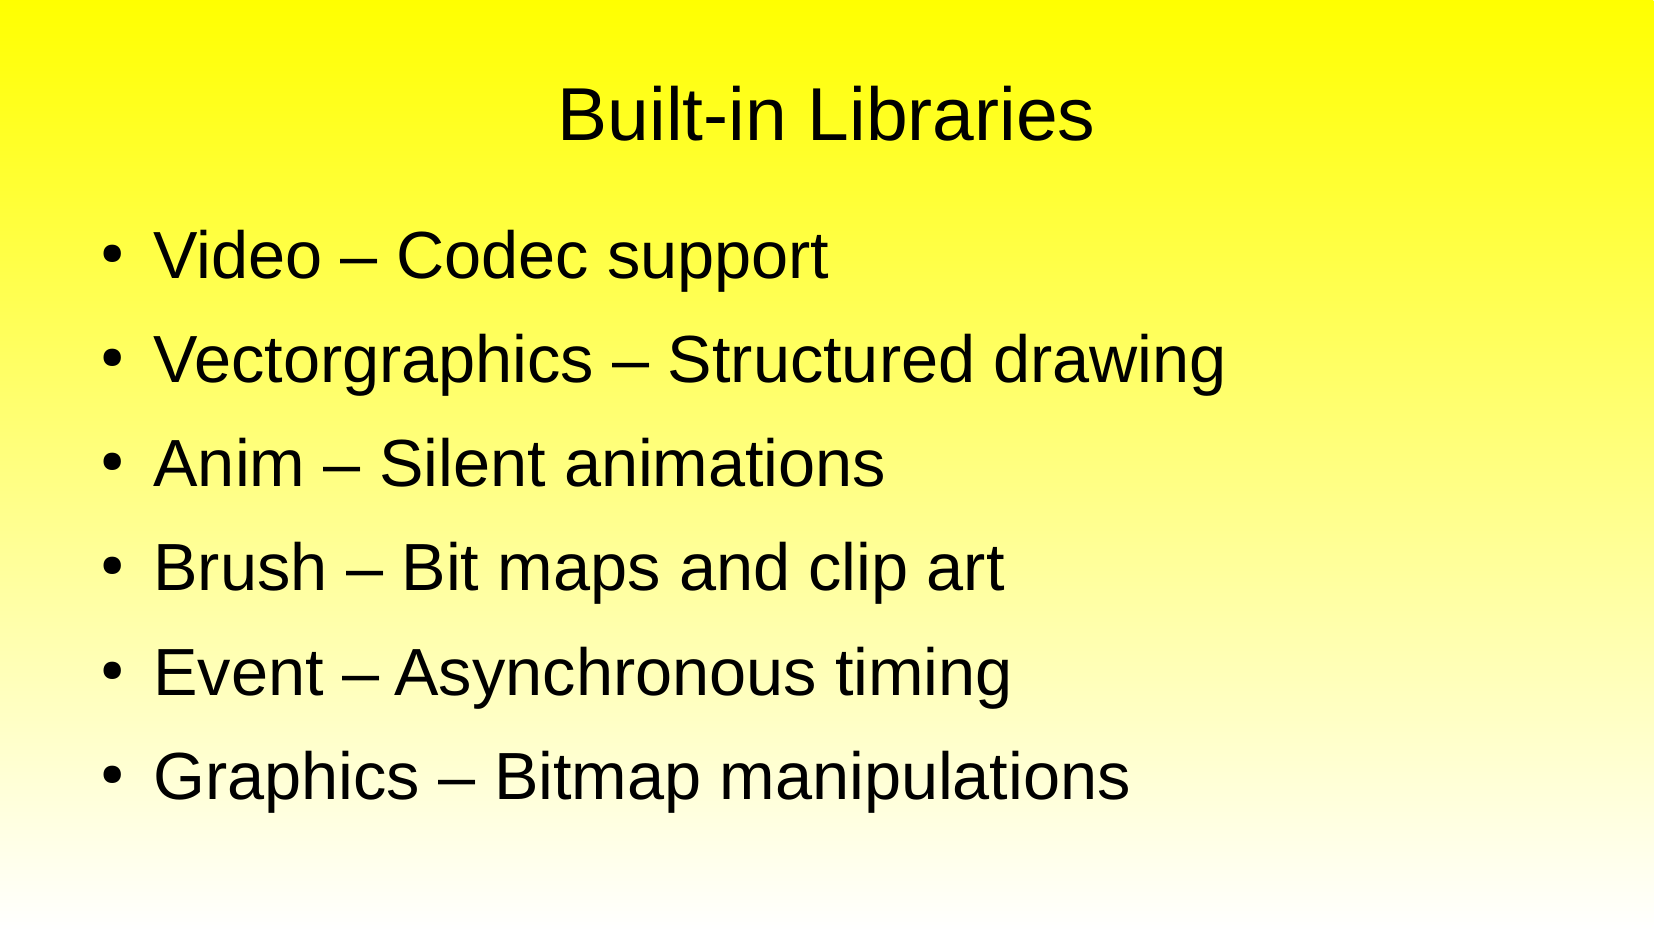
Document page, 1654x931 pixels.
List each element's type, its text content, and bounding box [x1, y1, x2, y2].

title Built-in Libraries [82, 37, 1571, 193]
list Video – Codec support Vectorgraphics – Structured drawing Anim – Silent animations Brush – Bit maps and clip art Event – Asynchronous timing Graphics – Bitmap manipulations [82, 217, 1571, 863]
